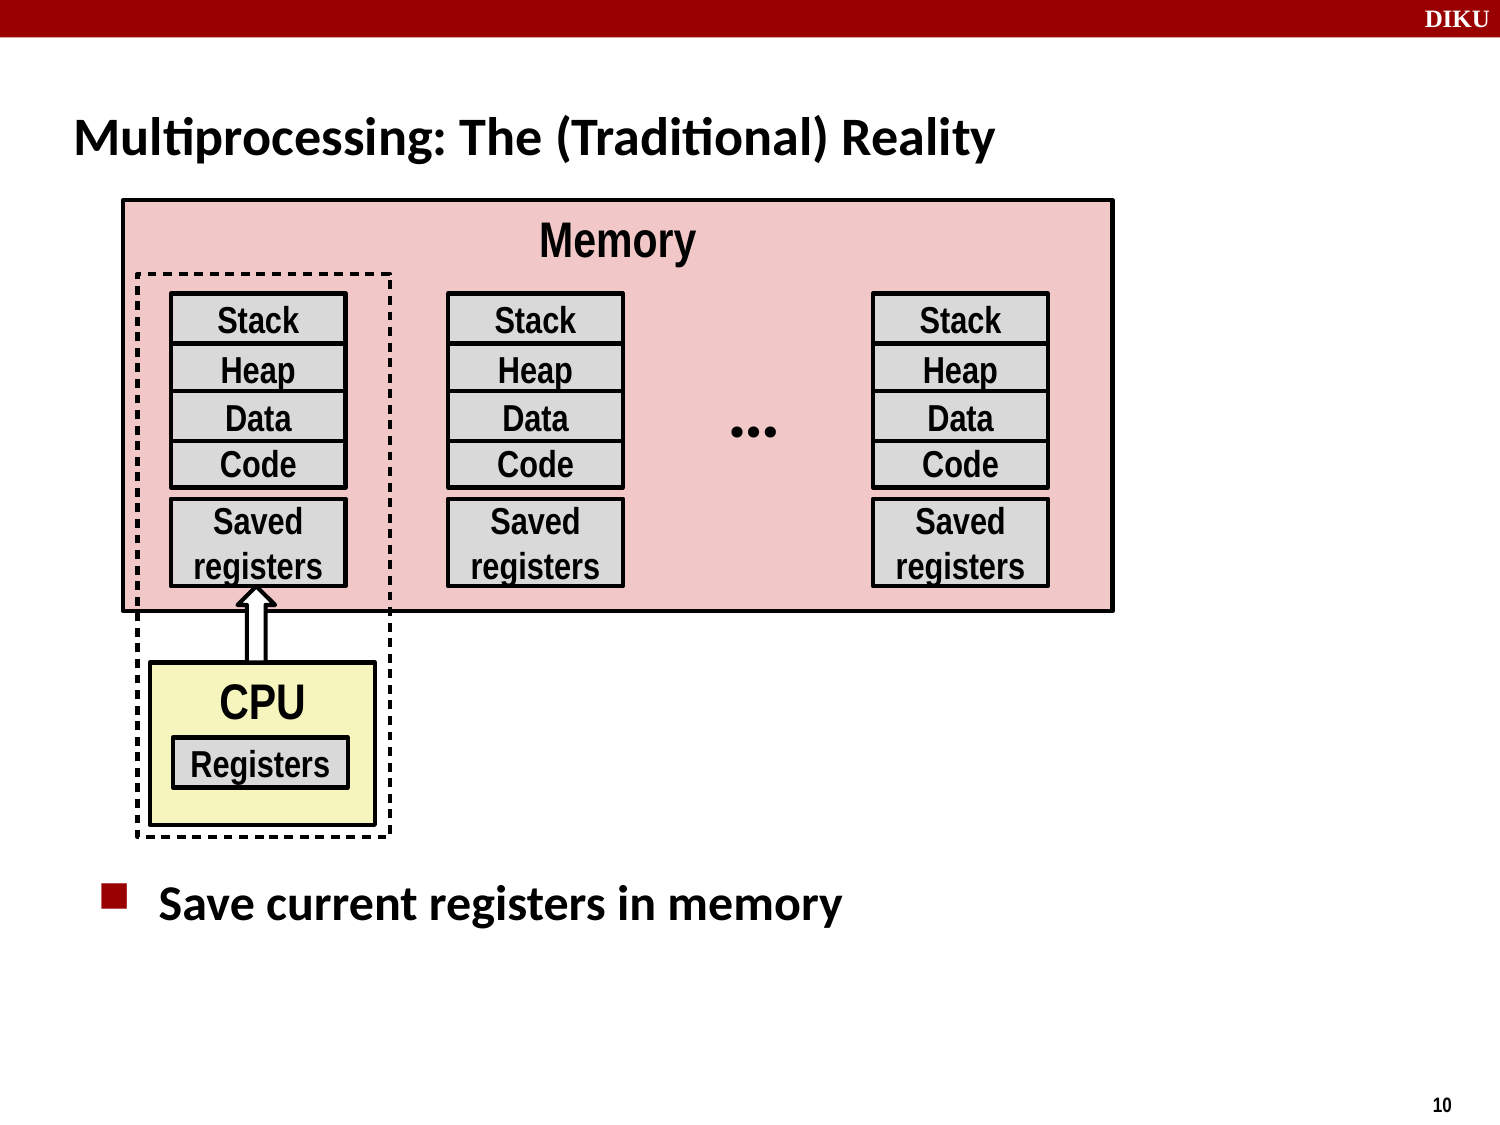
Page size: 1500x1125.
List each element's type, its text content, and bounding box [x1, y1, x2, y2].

text_box Heap [170, 343, 346, 390]
title Multiprocessing: The (Traditional) Reality [58, 71, 1450, 197]
text_box Stack [447, 293, 623, 343]
text_box Data [170, 390, 346, 441]
text_box CPU [149, 662, 375, 825]
text_box [237, 586, 276, 663]
text_box Saved registers [170, 498, 346, 587]
text_box Heap [282, 366, 289, 380]
text_box Heap [560, 366, 567, 380]
text_box Registers [172, 737, 348, 788]
text_box Code [447, 441, 623, 488]
text_box Heap [985, 366, 992, 380]
text_box Stack [170, 293, 346, 343]
text_box Saved registers [872, 498, 1048, 587]
text_box Memory [123, 199, 1113, 612]
text_box Data [447, 390, 623, 441]
list Save current registers in memory [87, 862, 1488, 950]
text_box … [712, 355, 796, 460]
text_box Code [170, 441, 346, 488]
text_box Heap [872, 343, 1048, 390]
text_box Code [872, 441, 1048, 488]
text_box Saved registers [447, 498, 623, 587]
text_box Data [872, 390, 1048, 441]
text_box Heap [447, 343, 623, 390]
text_box Stack [872, 293, 1048, 343]
